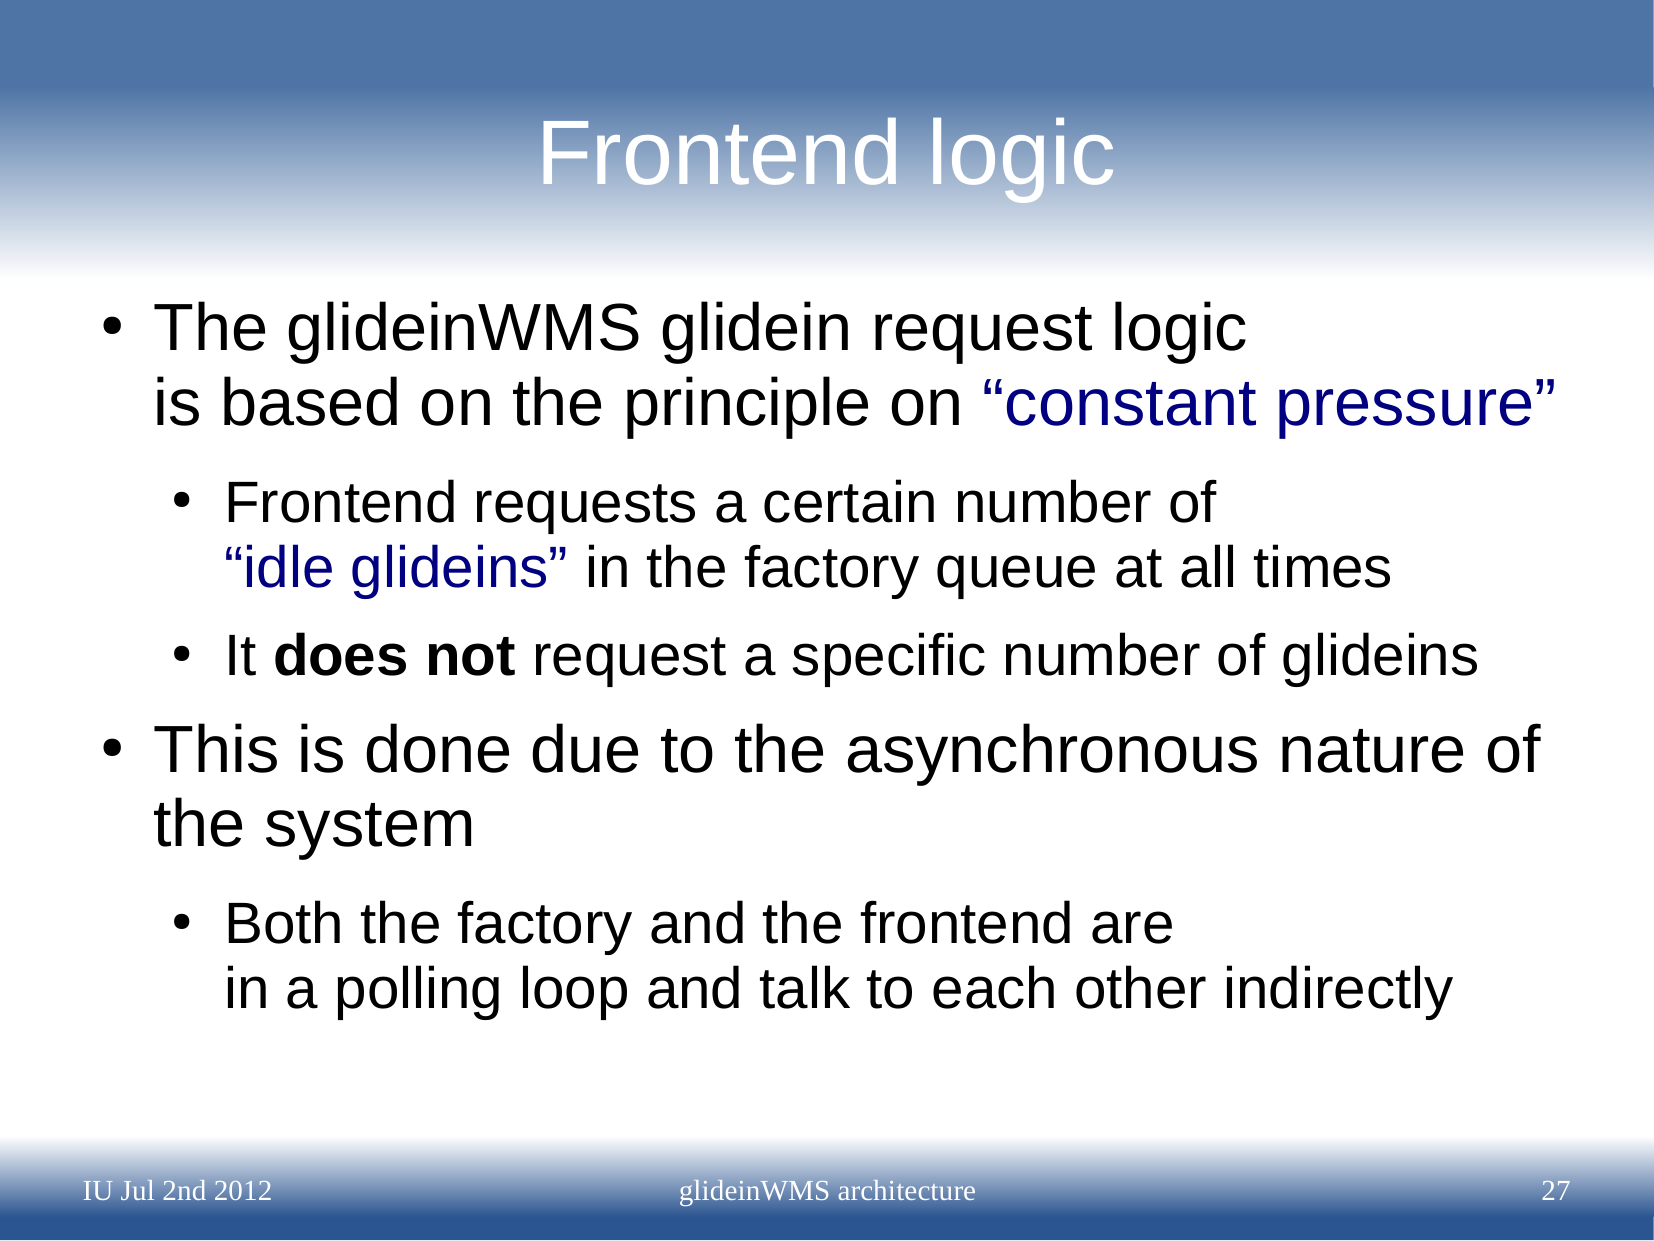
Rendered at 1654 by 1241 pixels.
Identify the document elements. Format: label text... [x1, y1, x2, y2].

title Frontend logic [82, 56, 1571, 250]
list The glideinWMS glidein request logic is based on the principle on “constant pressure” Frontend requests a certain number of “idle glideins” in the factory queue at all times It does not request a specific number of glideins This is done due to the asynchronous nature of the system Both the factory and the frontend are in a polling loop and talk to each other indirectly [82, 290, 1571, 1109]
